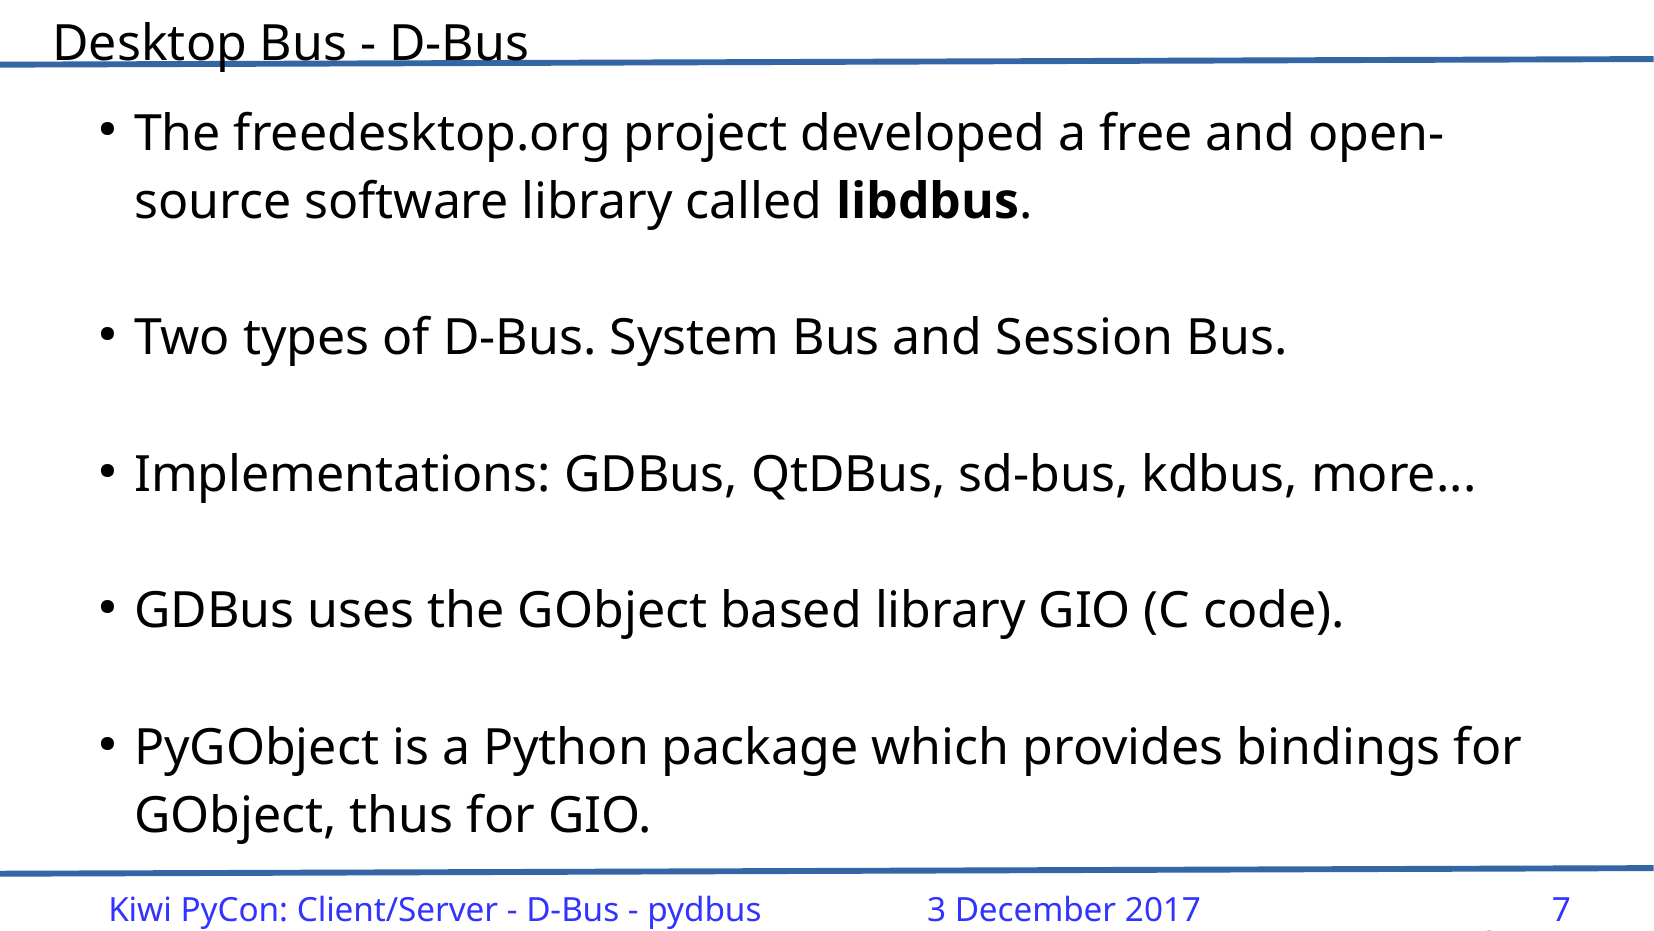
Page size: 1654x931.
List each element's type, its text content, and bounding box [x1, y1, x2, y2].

text_box The freedesktop.org project developed a free and open-source software library called libdbus. Two types of D-Bus. System Bus and Session Bus. Implementations: GDBus, QtDBus, sd-bus, kdbus, more... GDBus uses the GObject based library GIO (C code). PyGObject is a Python package which provides bindings for GObject, thus for GIO. pydbus is a python wrapper accessing PyGObject python for GIO. [84, 89, 1586, 805]
text_box Desktop Bus - D-Bus [37, 0, 1540, 76]
